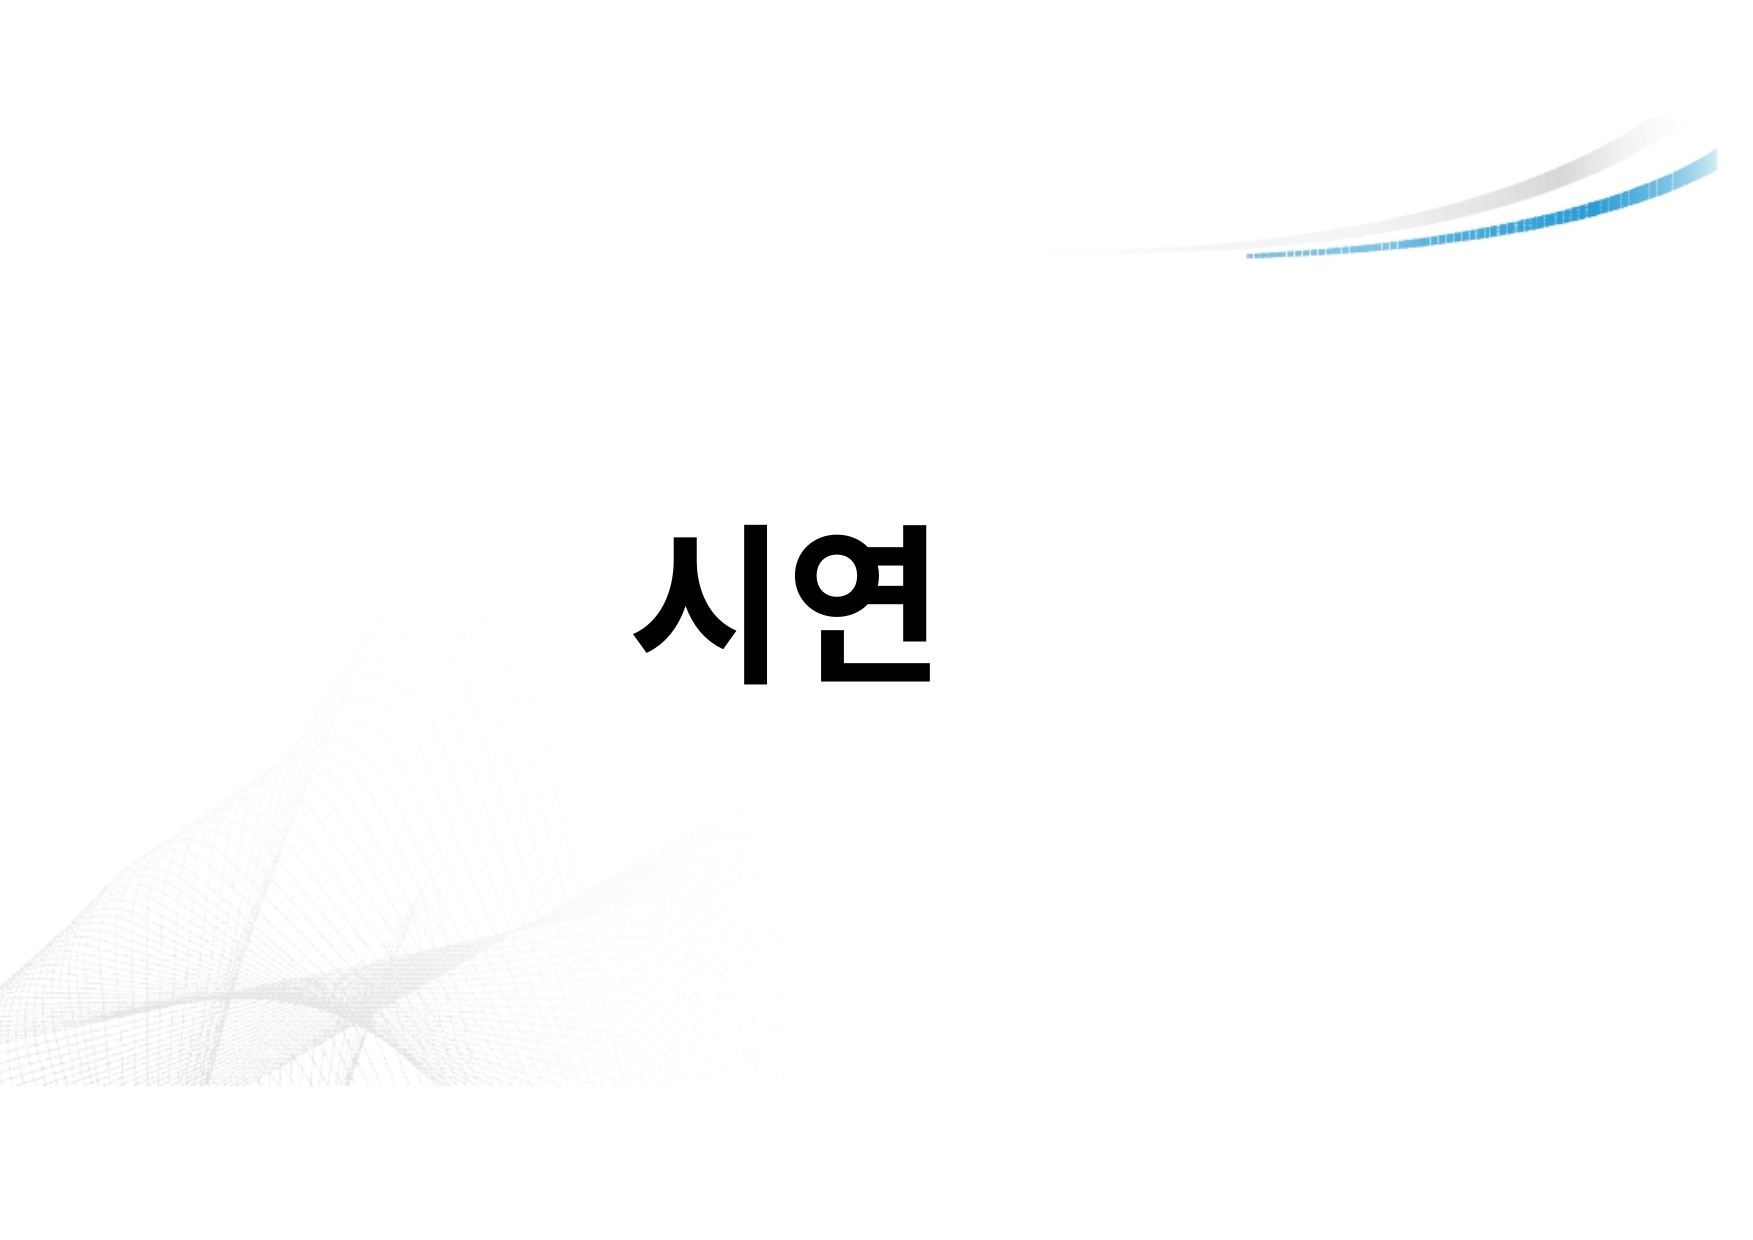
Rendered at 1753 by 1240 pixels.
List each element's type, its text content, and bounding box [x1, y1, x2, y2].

text_box 시연 [628, 533, 945, 712]
text_box 시연 [878, 566, 903, 586]
picture [0, 118, 1719, 1088]
text_box 시연 [817, 555, 857, 597]
